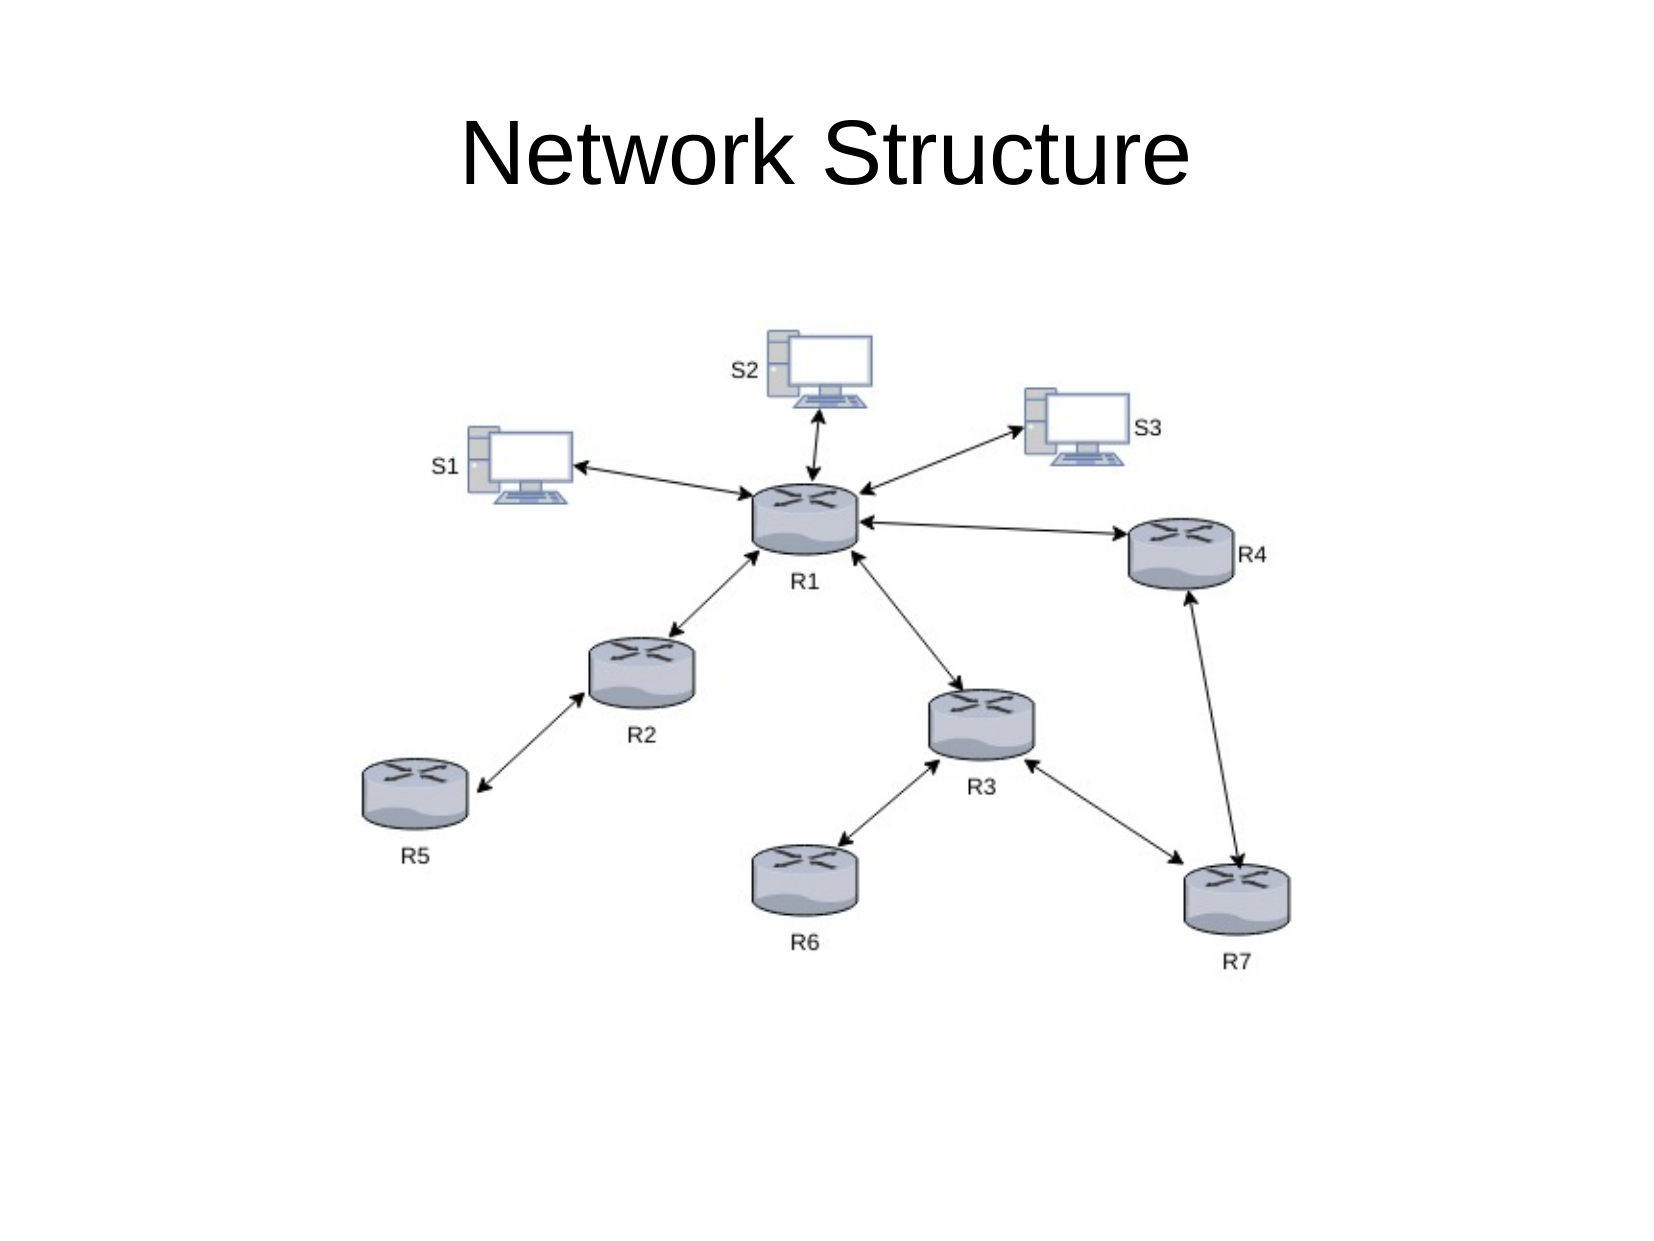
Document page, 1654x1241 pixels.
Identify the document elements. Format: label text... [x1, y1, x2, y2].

picture [324, 290, 1330, 1010]
title Network Structure [82, 49, 1571, 257]
